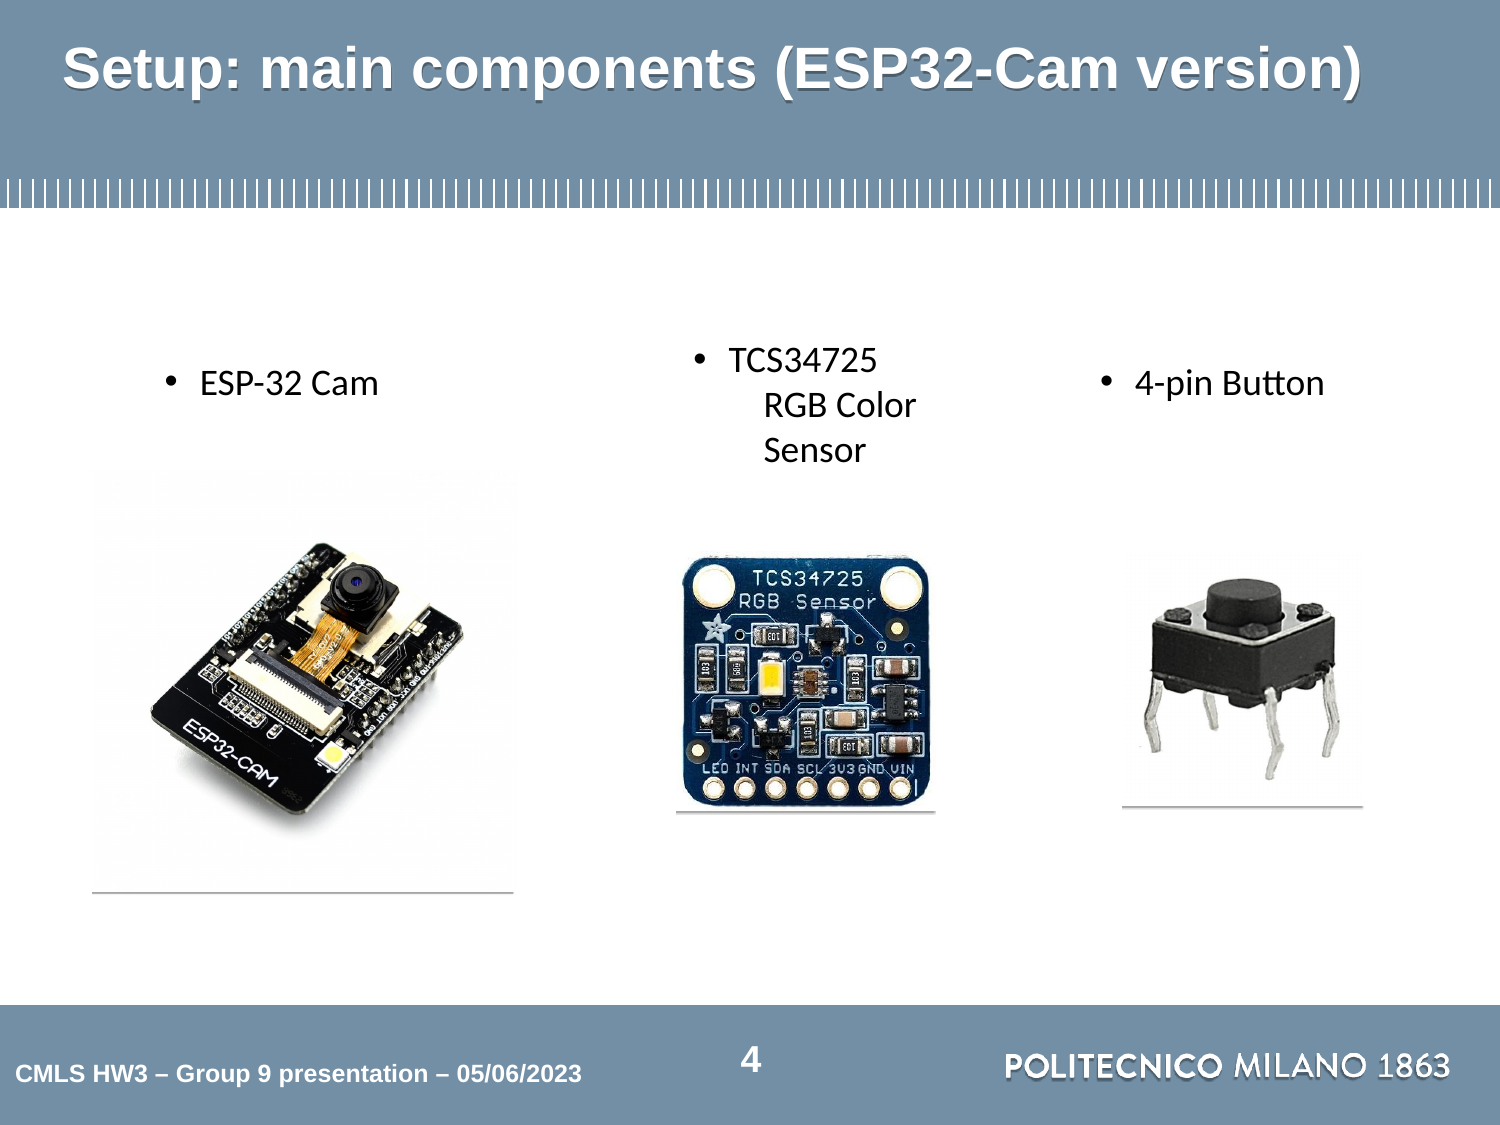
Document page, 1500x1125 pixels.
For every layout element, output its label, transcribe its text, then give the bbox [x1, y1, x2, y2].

picture [92, 470, 517, 893]
title Setup: main components (ESP32-Cam version) [47, 22, 1455, 161]
text_box ESP-32 Cam [153, 352, 470, 410]
text_box CMLS HW3 – Group 9 presentation – 05/06/2023 [0, 1049, 610, 1125]
text_box 4-pin Button [1088, 352, 1398, 410]
picture [1122, 551, 1366, 806]
picture [676, 551, 936, 811]
text_box TCS34725 RGB Color Sensor [682, 329, 931, 478]
text_box 4 [576, 1027, 927, 1088]
